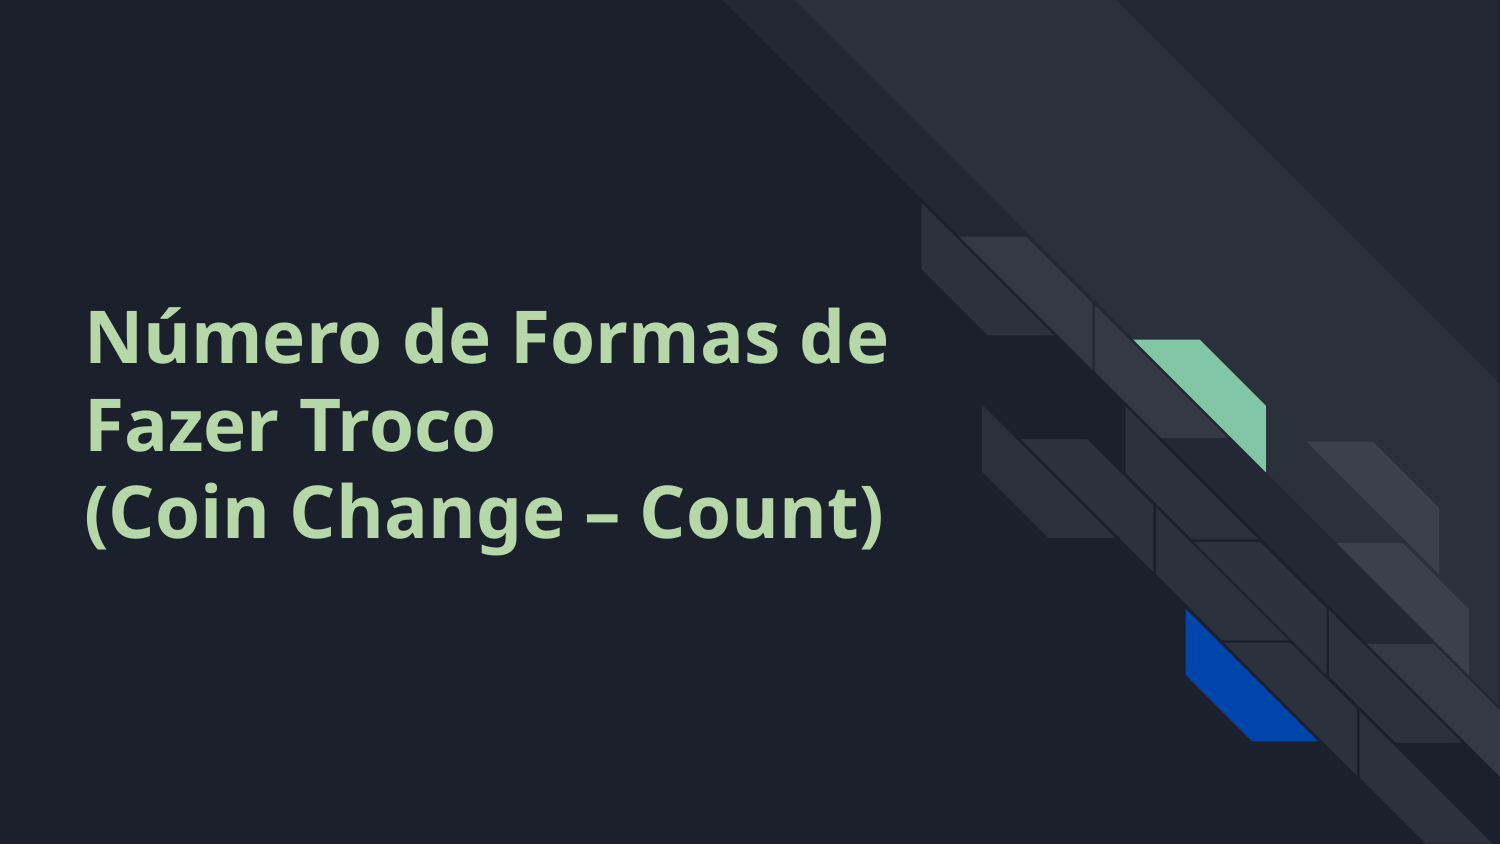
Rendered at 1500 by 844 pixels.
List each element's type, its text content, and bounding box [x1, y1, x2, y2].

title Número de Formas de Fazer Troco (Coin Change – Count) [69, 275, 971, 569]
